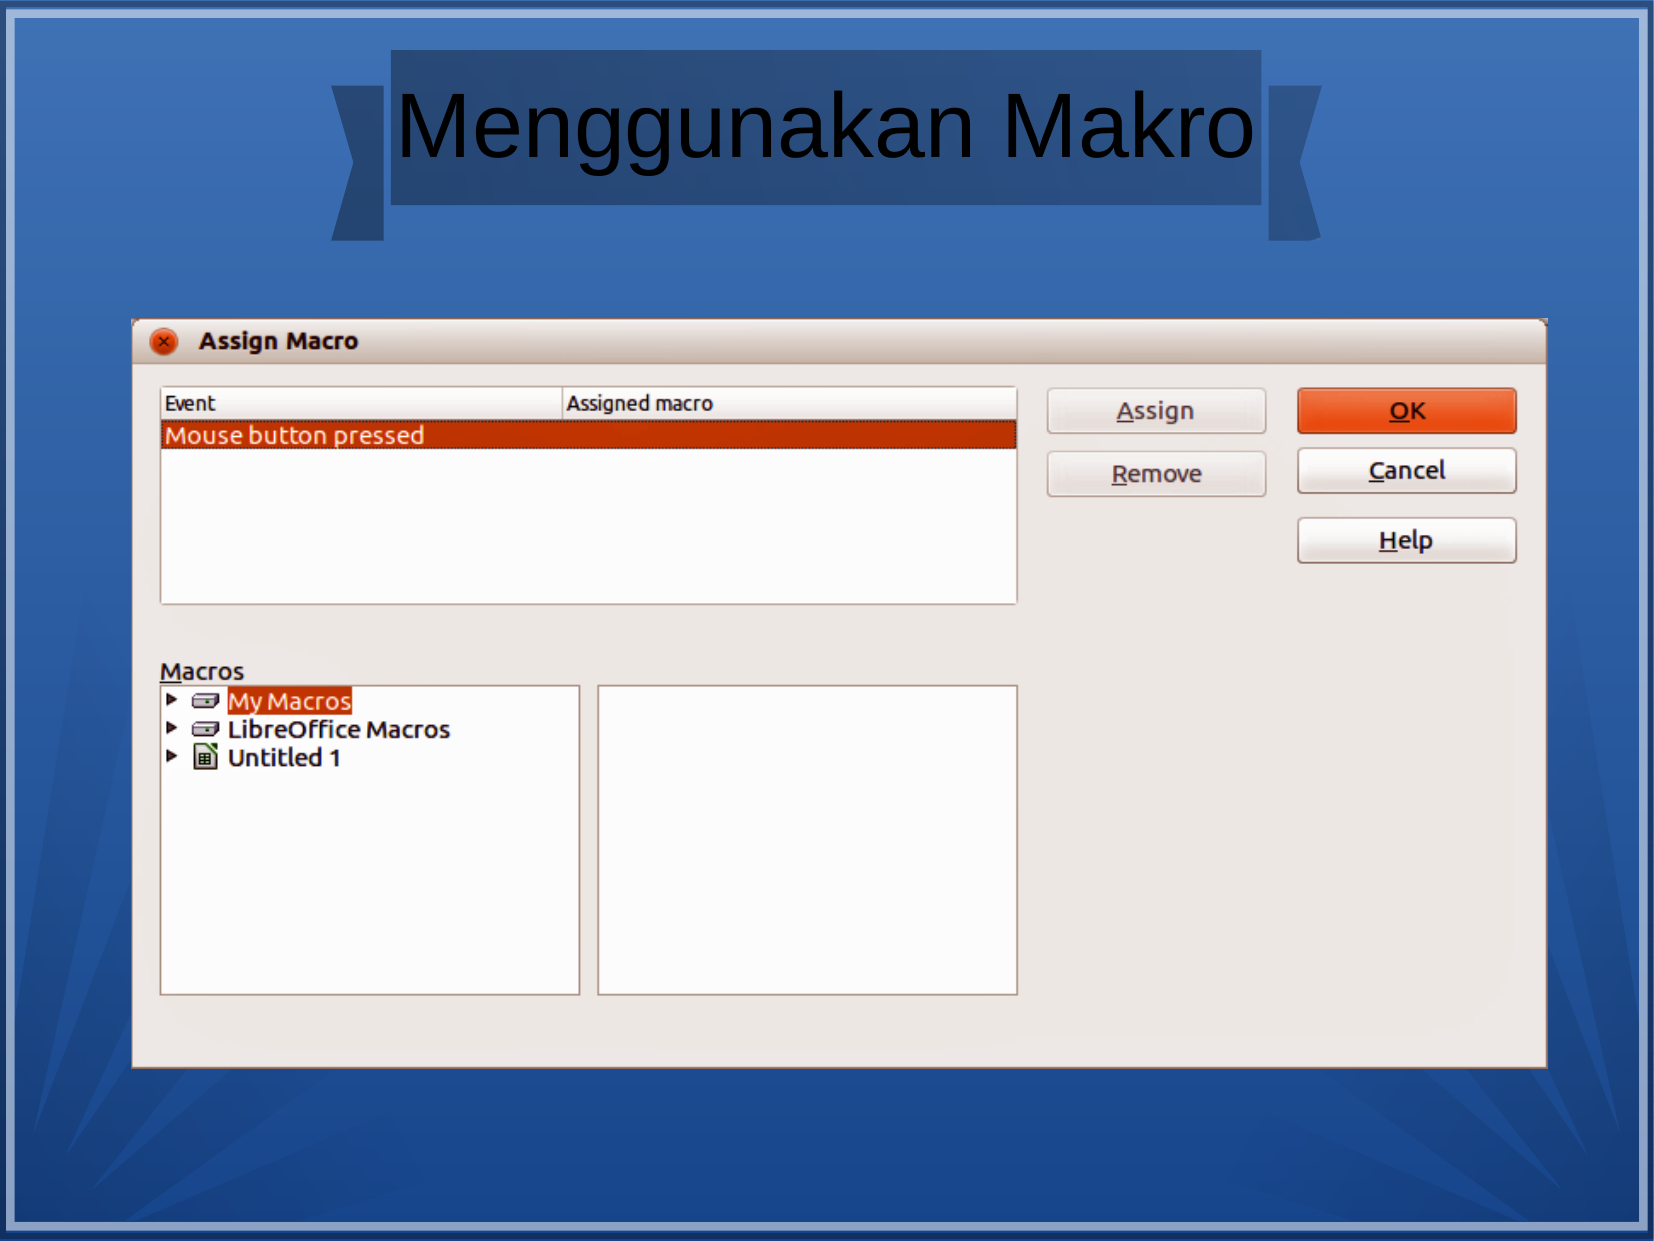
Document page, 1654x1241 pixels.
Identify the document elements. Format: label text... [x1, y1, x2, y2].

title Menggunakan Makro [389, 47, 1264, 205]
picture [131, 318, 1548, 1069]
